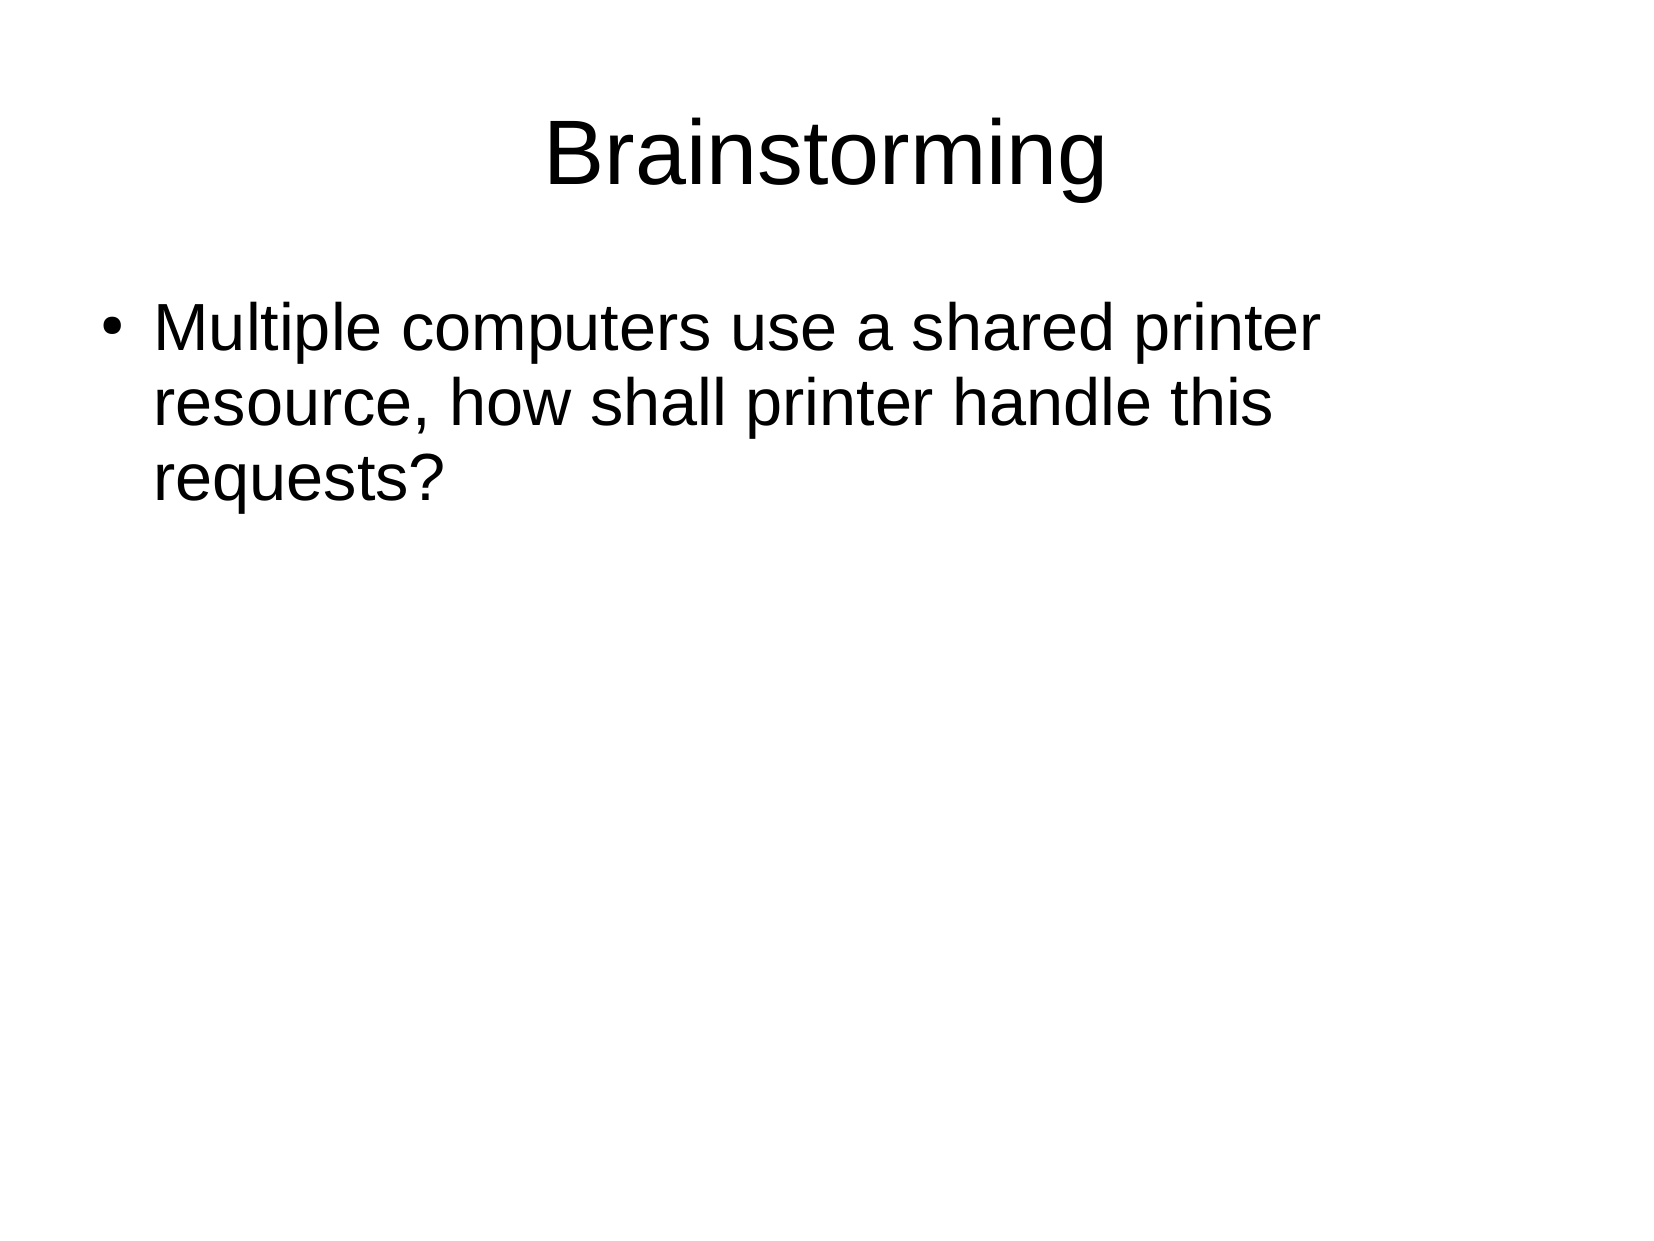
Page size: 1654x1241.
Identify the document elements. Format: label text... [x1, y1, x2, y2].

list Multiple computers use a shared printer resource, how shall printer handle this requests? [82, 290, 1571, 1010]
title Brainstorming [82, 49, 1571, 257]
